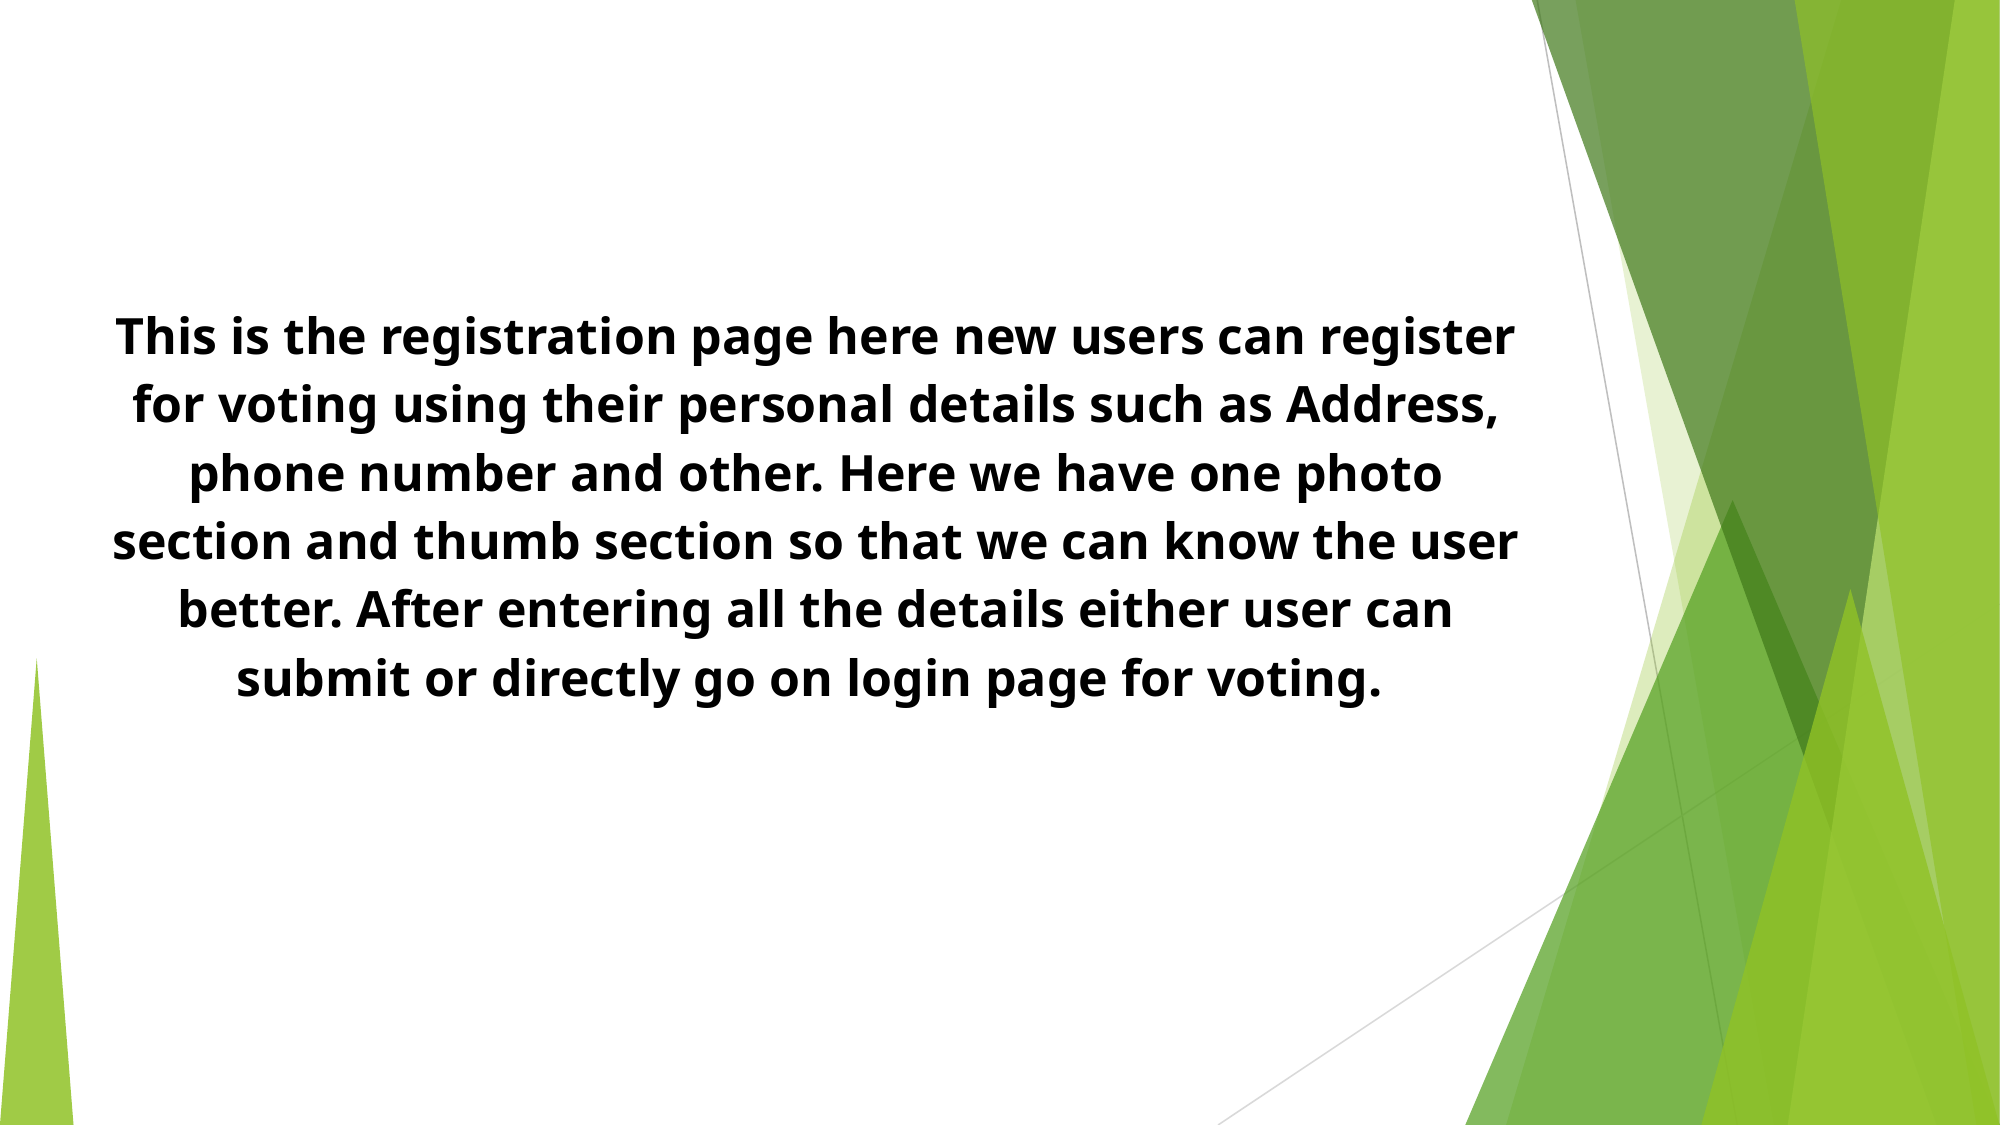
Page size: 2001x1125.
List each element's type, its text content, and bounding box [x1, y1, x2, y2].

title This is the registration page here new users can register for voting using their personal details such as Address, phone number and other. Here we have one photo section and thumb section so that we can know the user better. After entering all the details either user can submit or directly go on login page for voting. [111, 318, 1522, 694]
